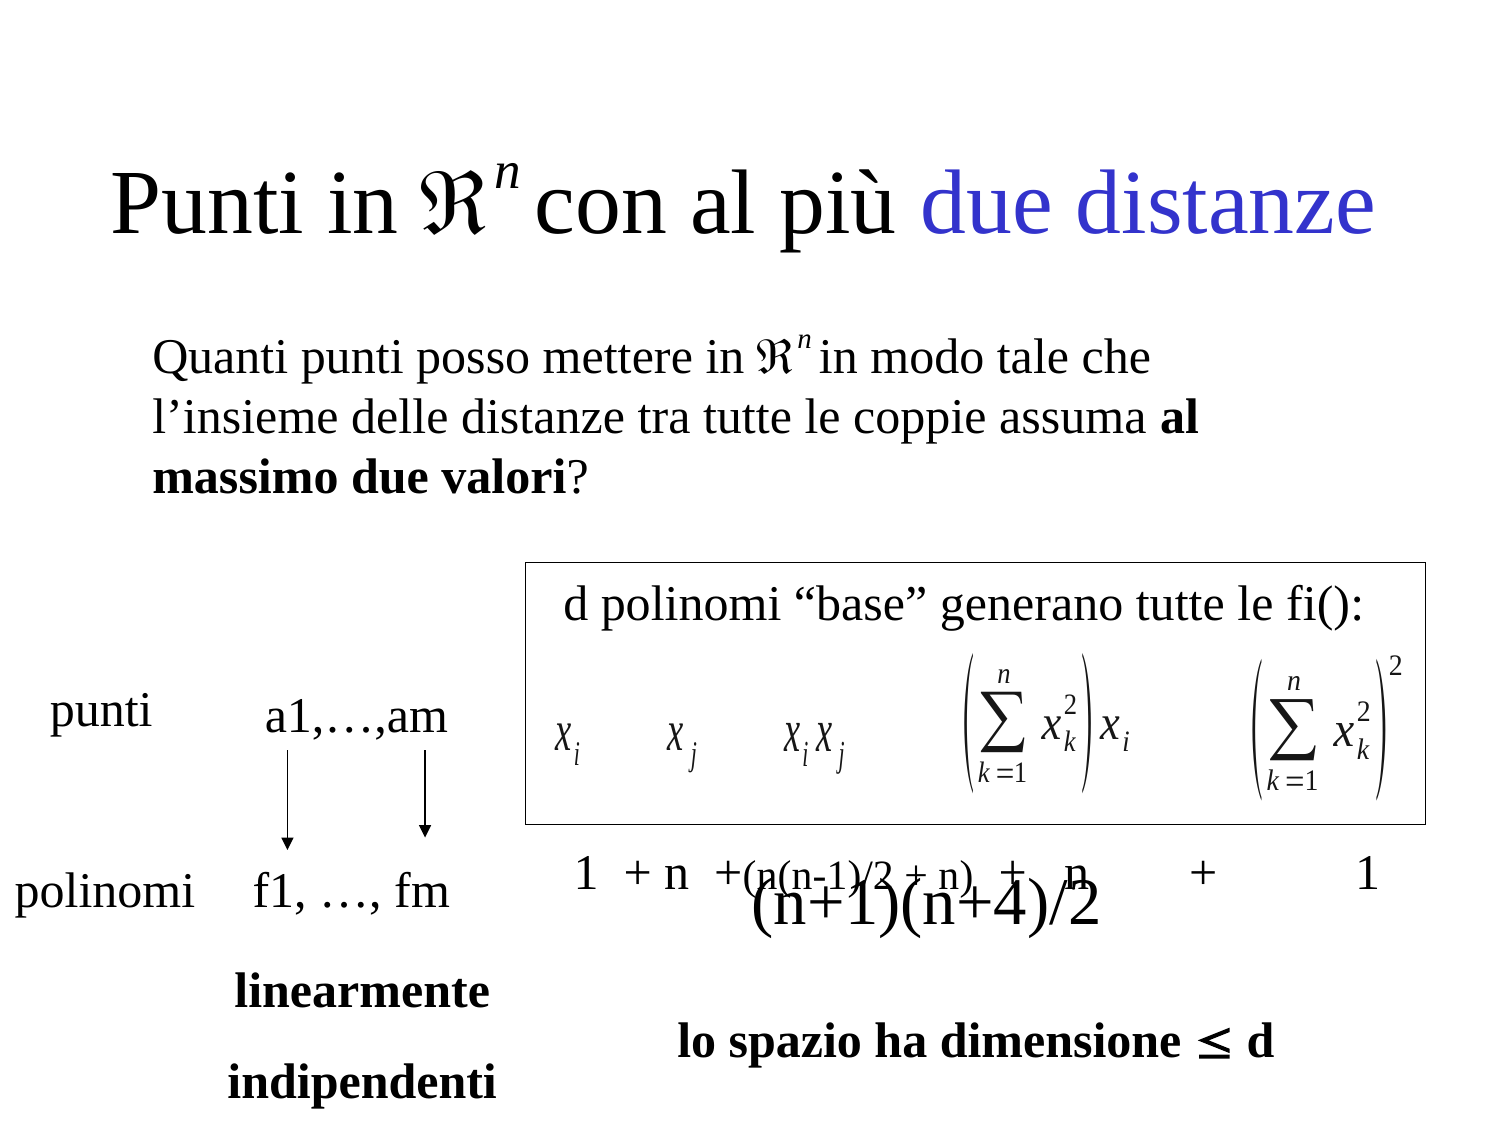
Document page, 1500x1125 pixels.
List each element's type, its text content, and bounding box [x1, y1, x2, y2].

chart [772, 697, 853, 775]
text_box d polinomi “base” generano tutte le fi(): [548, 563, 1381, 698]
text_box (n+1)(n+4)/2 [736, 849, 1118, 946]
text_box lo spazio ha dimensione  d [662, 999, 1500, 1076]
text_box linearmente indipendenti [187, 950, 538, 1117]
text_box f1, …, fm [237, 849, 465, 926]
chart [544, 699, 589, 773]
text_box polinomi [0, 849, 211, 926]
text_box punti [34, 669, 168, 745]
chart [1237, 650, 1414, 804]
text_box 1 + n +(n(n-1)/2 + n) + n + 1 [558, 831, 1396, 908]
title Punti in n con al più due distanze [75, 99, 1413, 288]
text_box a1,…,am [249, 674, 464, 751]
chart [656, 699, 706, 773]
chart [950, 698, 1141, 796]
text_box Quanti punti posso mettere in n in modo tale che l’insieme delle distanze tra tutte le coppie assuma al massimo due valori? [137, 311, 1351, 511]
